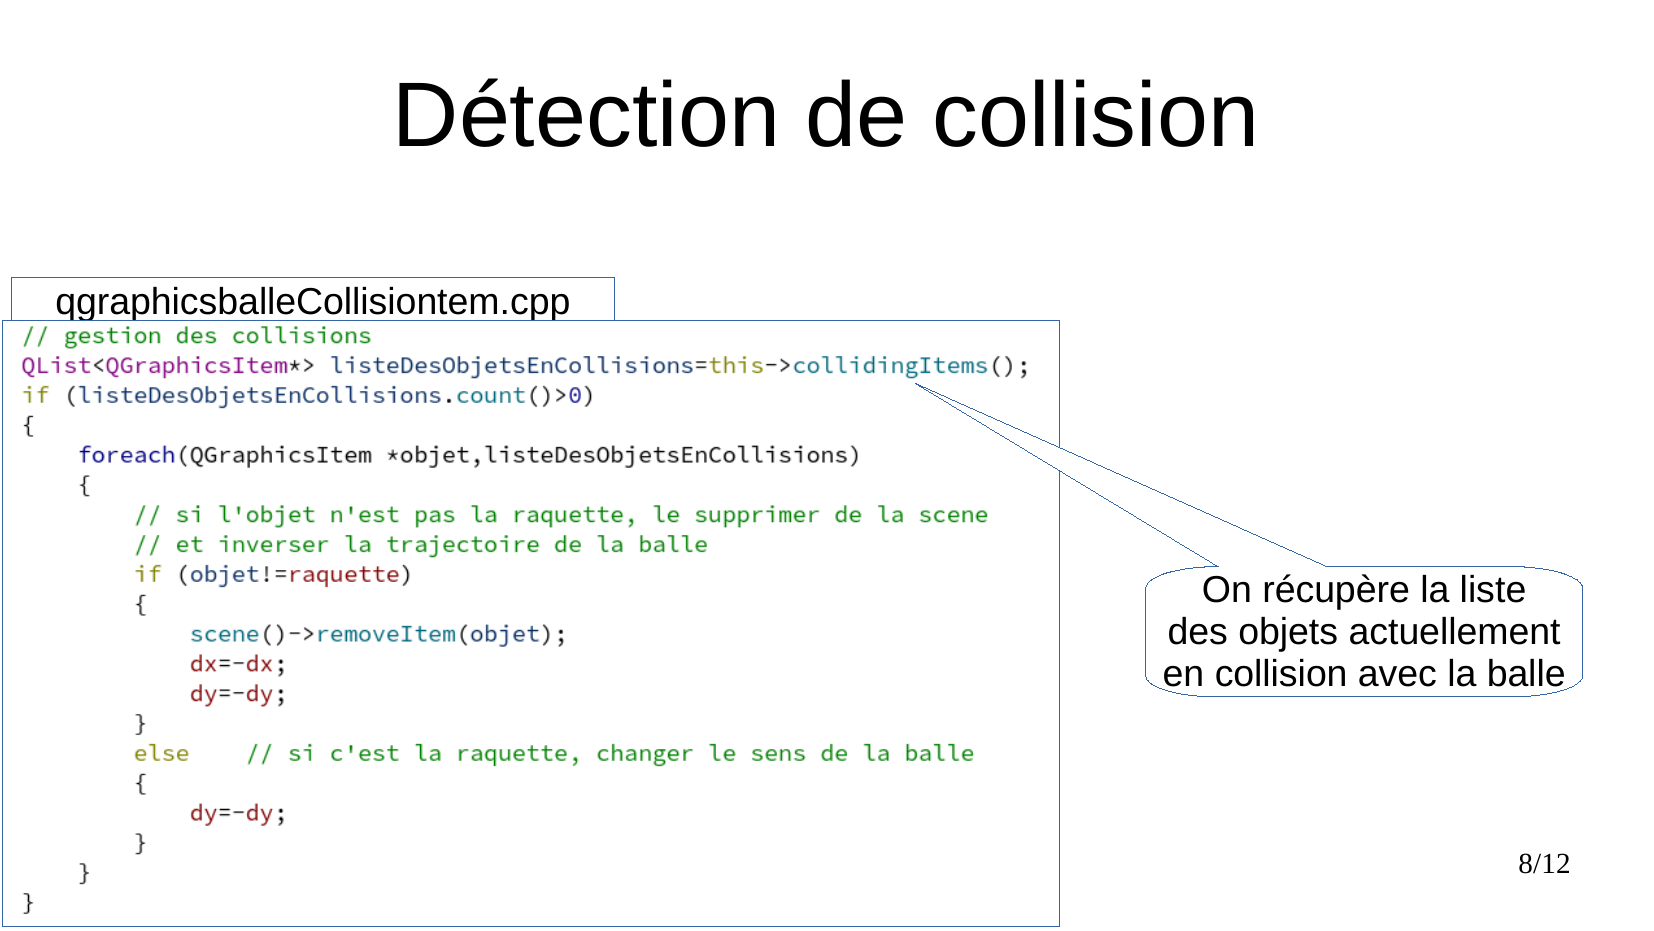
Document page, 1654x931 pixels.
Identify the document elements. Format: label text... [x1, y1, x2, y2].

title Détection de collision [82, 37, 1571, 193]
text_box On récupère la liste des objets actuellement en collision avec la balle [915, 383, 1583, 697]
picture [2, 320, 1060, 927]
text_box qgraphicsballeCollisiontem.cpp [11, 277, 615, 320]
